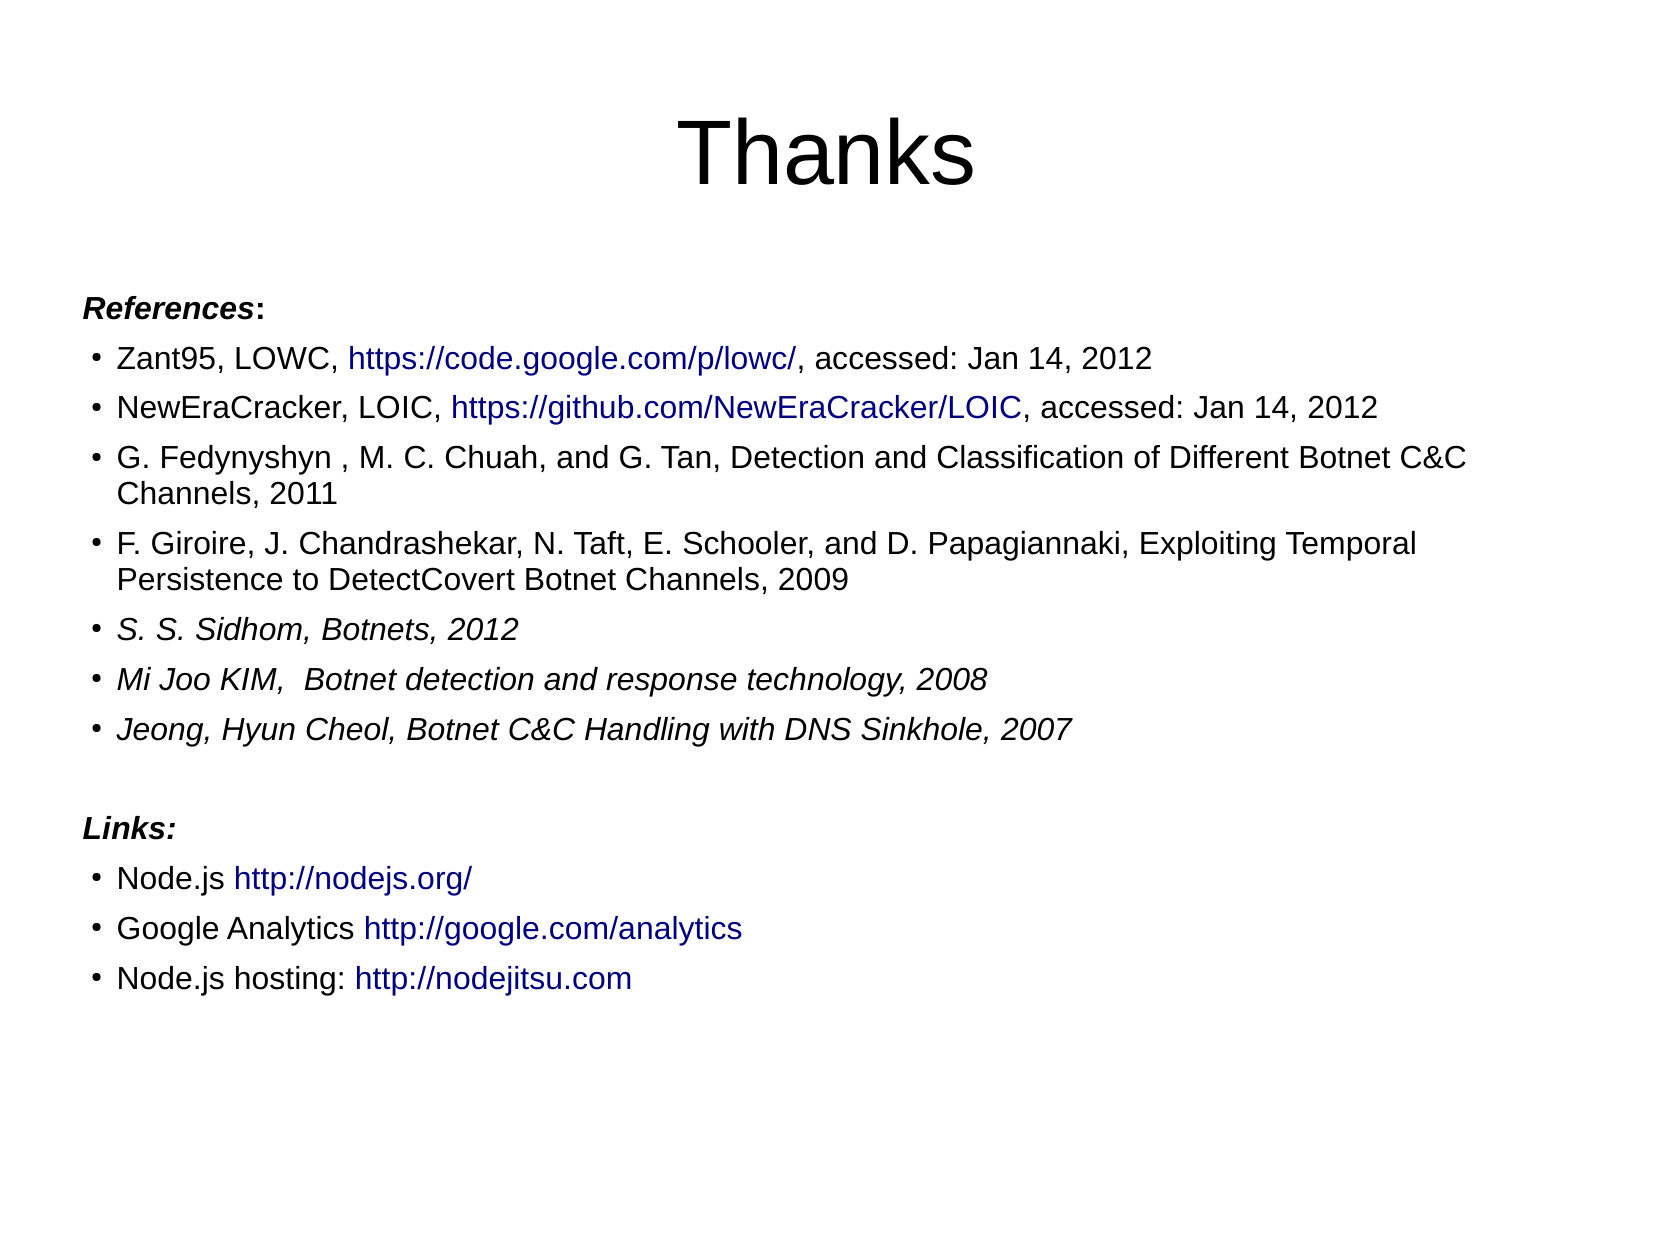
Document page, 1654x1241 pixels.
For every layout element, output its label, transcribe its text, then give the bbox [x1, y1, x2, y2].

list References: Zant95, LOWC, https://code.google.com/p/lowc/, accessed: Jan 14, 2012 NewEraCracker, LOIC, https://github.com/NewEraCracker/LOIC, accessed: Jan 14, 2012 G. Fedynyshyn , M. C. Chuah, and G. Tan, Detection and Classification of Different Botnet C&C Channels, 2011 F. Giroire, J. Chandrashekar, N. Taft, E. Schooler, and D. Papagiannaki, Exploiting Temporal Persistence to DetectCovert Botnet Channels, 2009 S. S. Sidhom, Botnets, 2012 Mi Joo KIM, Botnet detection and response technology, 2008 Jeong, Hyun Cheol, Botnet C&C Handling with DNS Sinkhole, 2007 Links: Node.js http://nodejs.org/ Google Analytics http://google.com/analytics Node.js hosting: http://nodejitsu.com [82, 290, 1538, 1010]
title Thanks [82, 49, 1571, 257]
